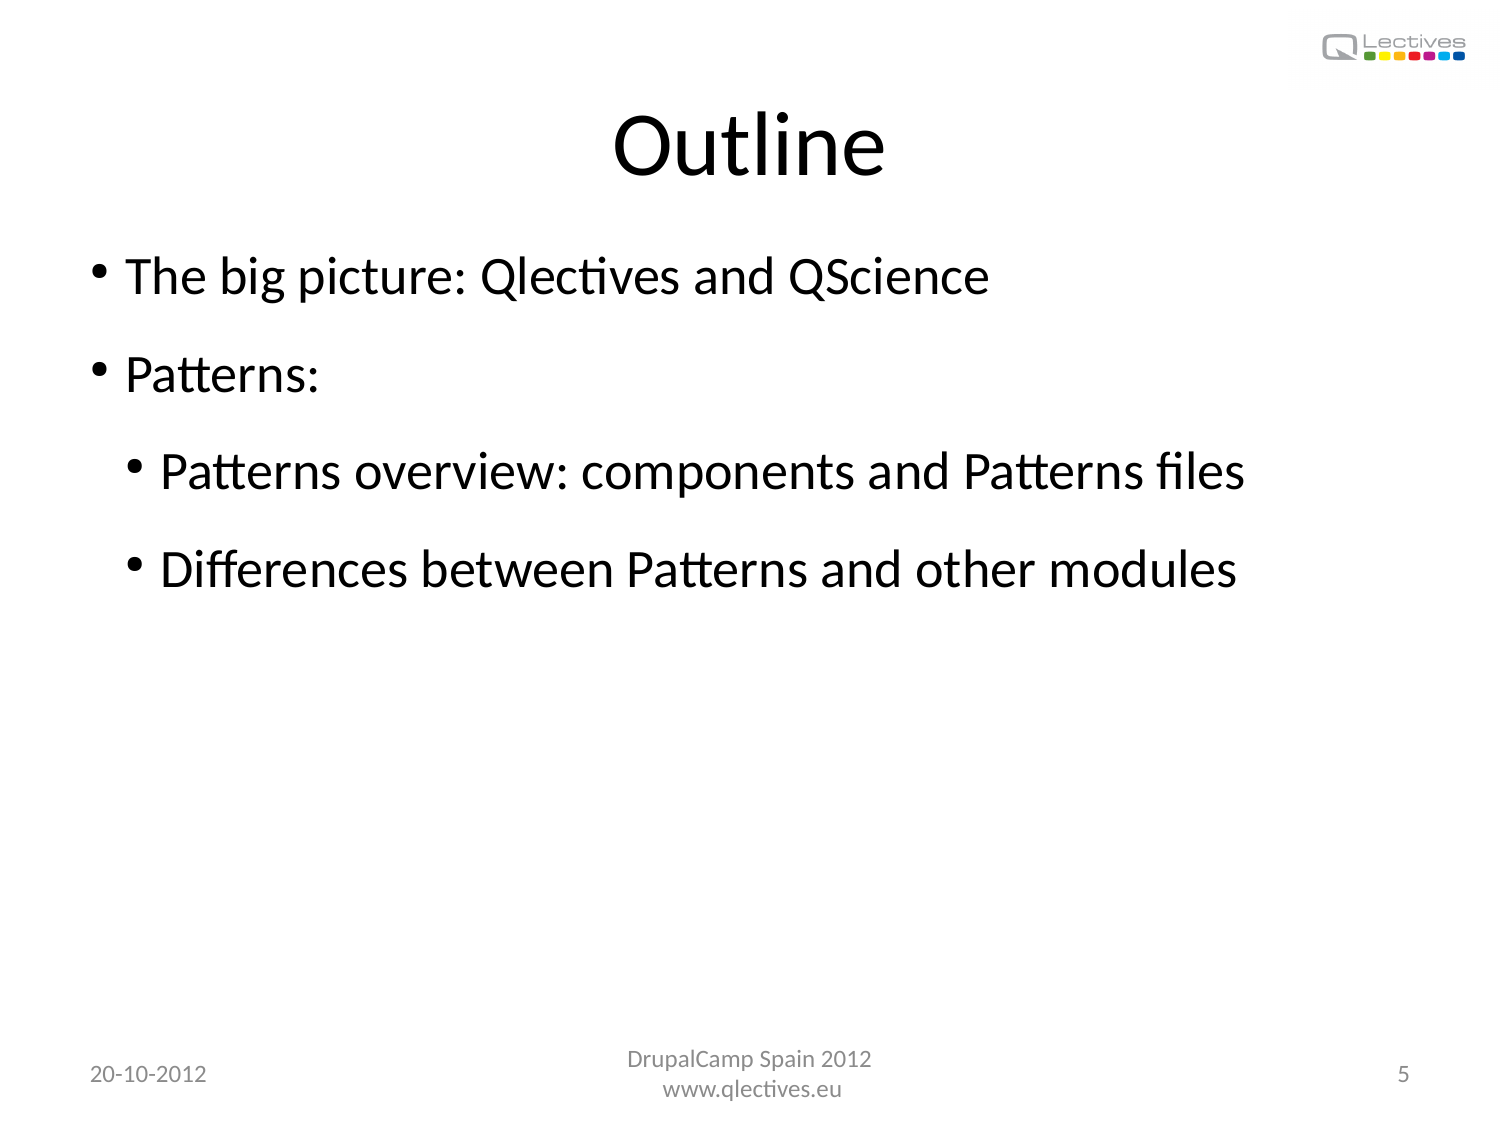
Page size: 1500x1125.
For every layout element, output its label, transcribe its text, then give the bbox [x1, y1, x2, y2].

text_box 20-10-2012 [74, 1042, 425, 1103]
text_box Outline [75, 45, 1425, 200]
text_box DrupalCamp Spain 2012 www.qlectives.eu [512, 1042, 988, 1103]
text_box <number> [1074, 1042, 1425, 1103]
picture [1288, 9, 1500, 90]
text_box The big picture: Qlectives and QScience Patterns: Patterns overview: components and Patterns files Differences between Patterns and other modules [75, 200, 1425, 887]
